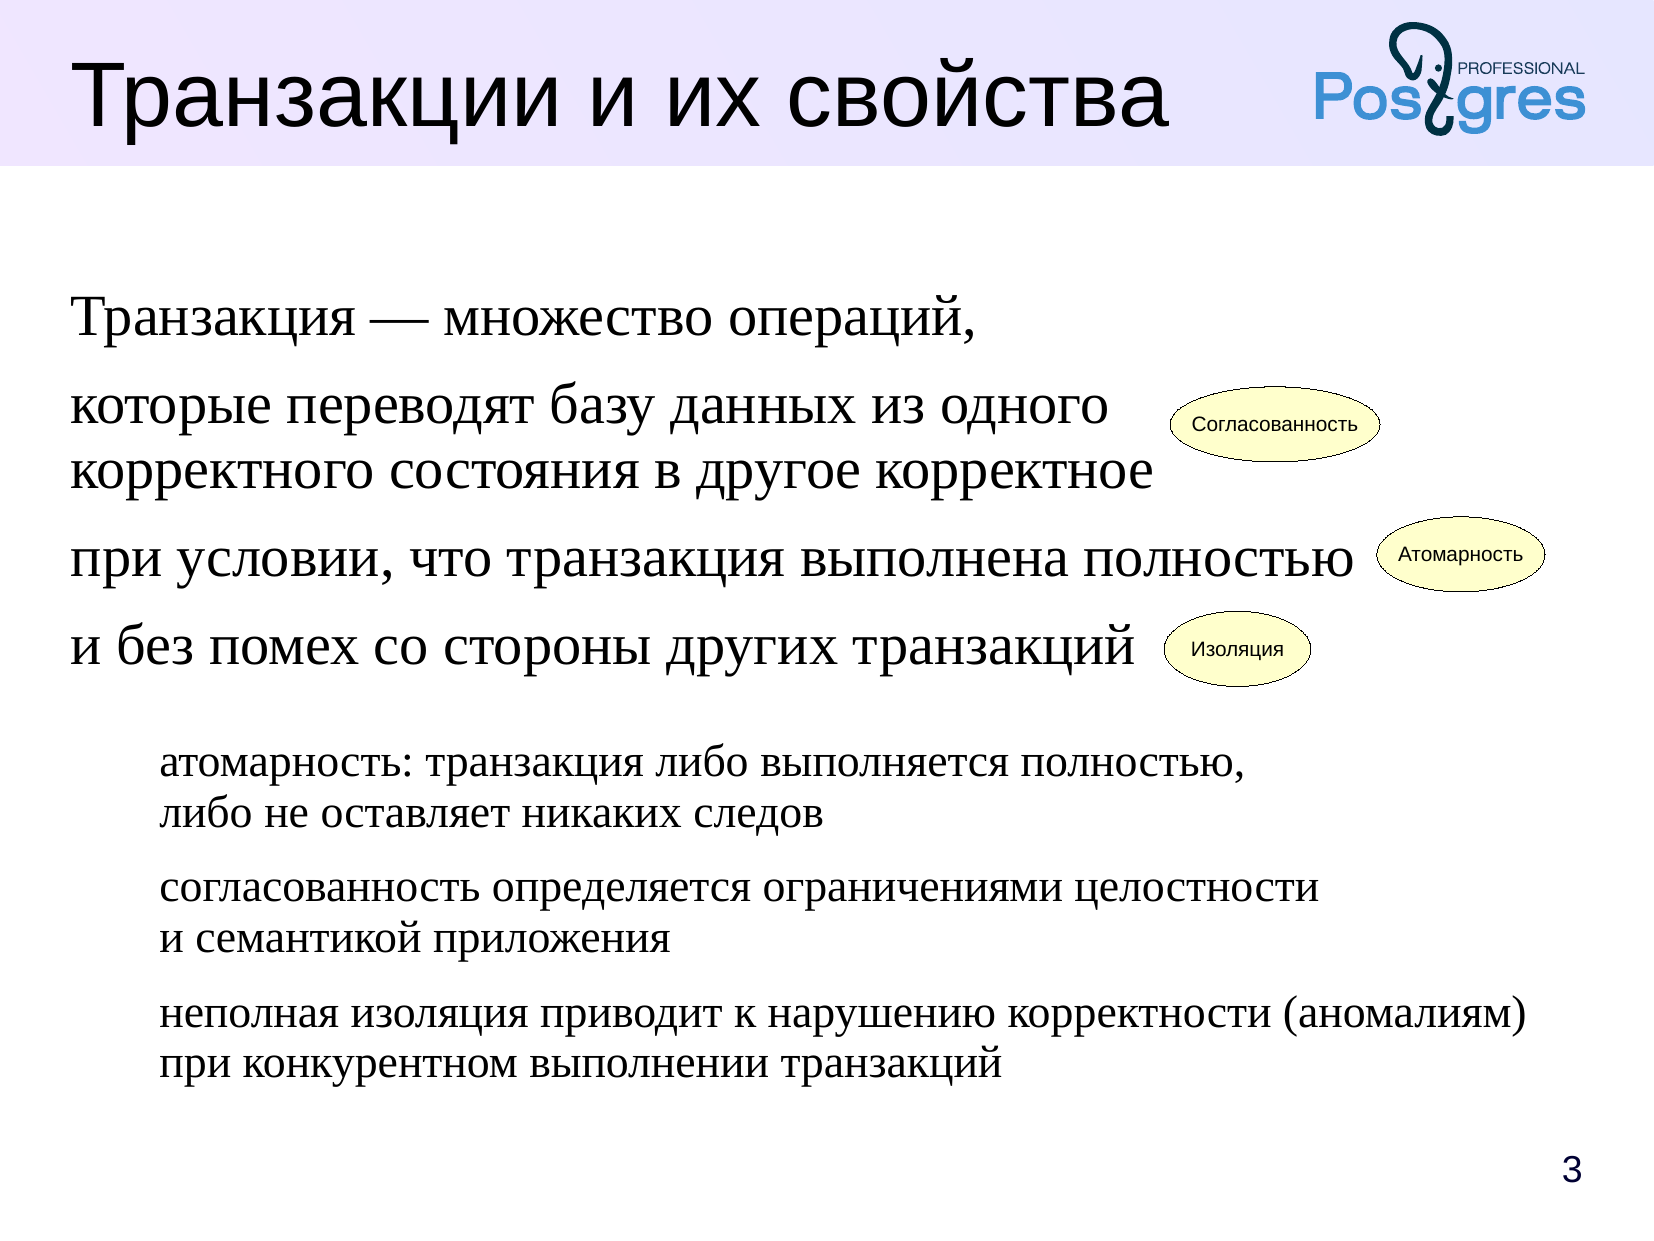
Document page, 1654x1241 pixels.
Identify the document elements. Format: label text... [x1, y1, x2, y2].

text_box Изоляция [1164, 611, 1311, 687]
title Транзакции и их свойства [70, 43, 1241, 147]
text_box Согласованность [1170, 386, 1381, 462]
list Транзакция — множество операций, которые переводят базу данных из одного корректного состояния в другое корректное при условии, что транзакция выполнена полностью и без помех со стороны других транзакций атомарность: транзакция либо выполняется полностью, либо не оставляет никаких следов согласованность определяется ограничениями целостности и семантикой приложения неполная изоляция приводит к нарушению корректности (аномалиям) при конкурентном выполнении транзакций [70, 283, 1583, 1141]
text_box Атомарность [1376, 516, 1546, 592]
